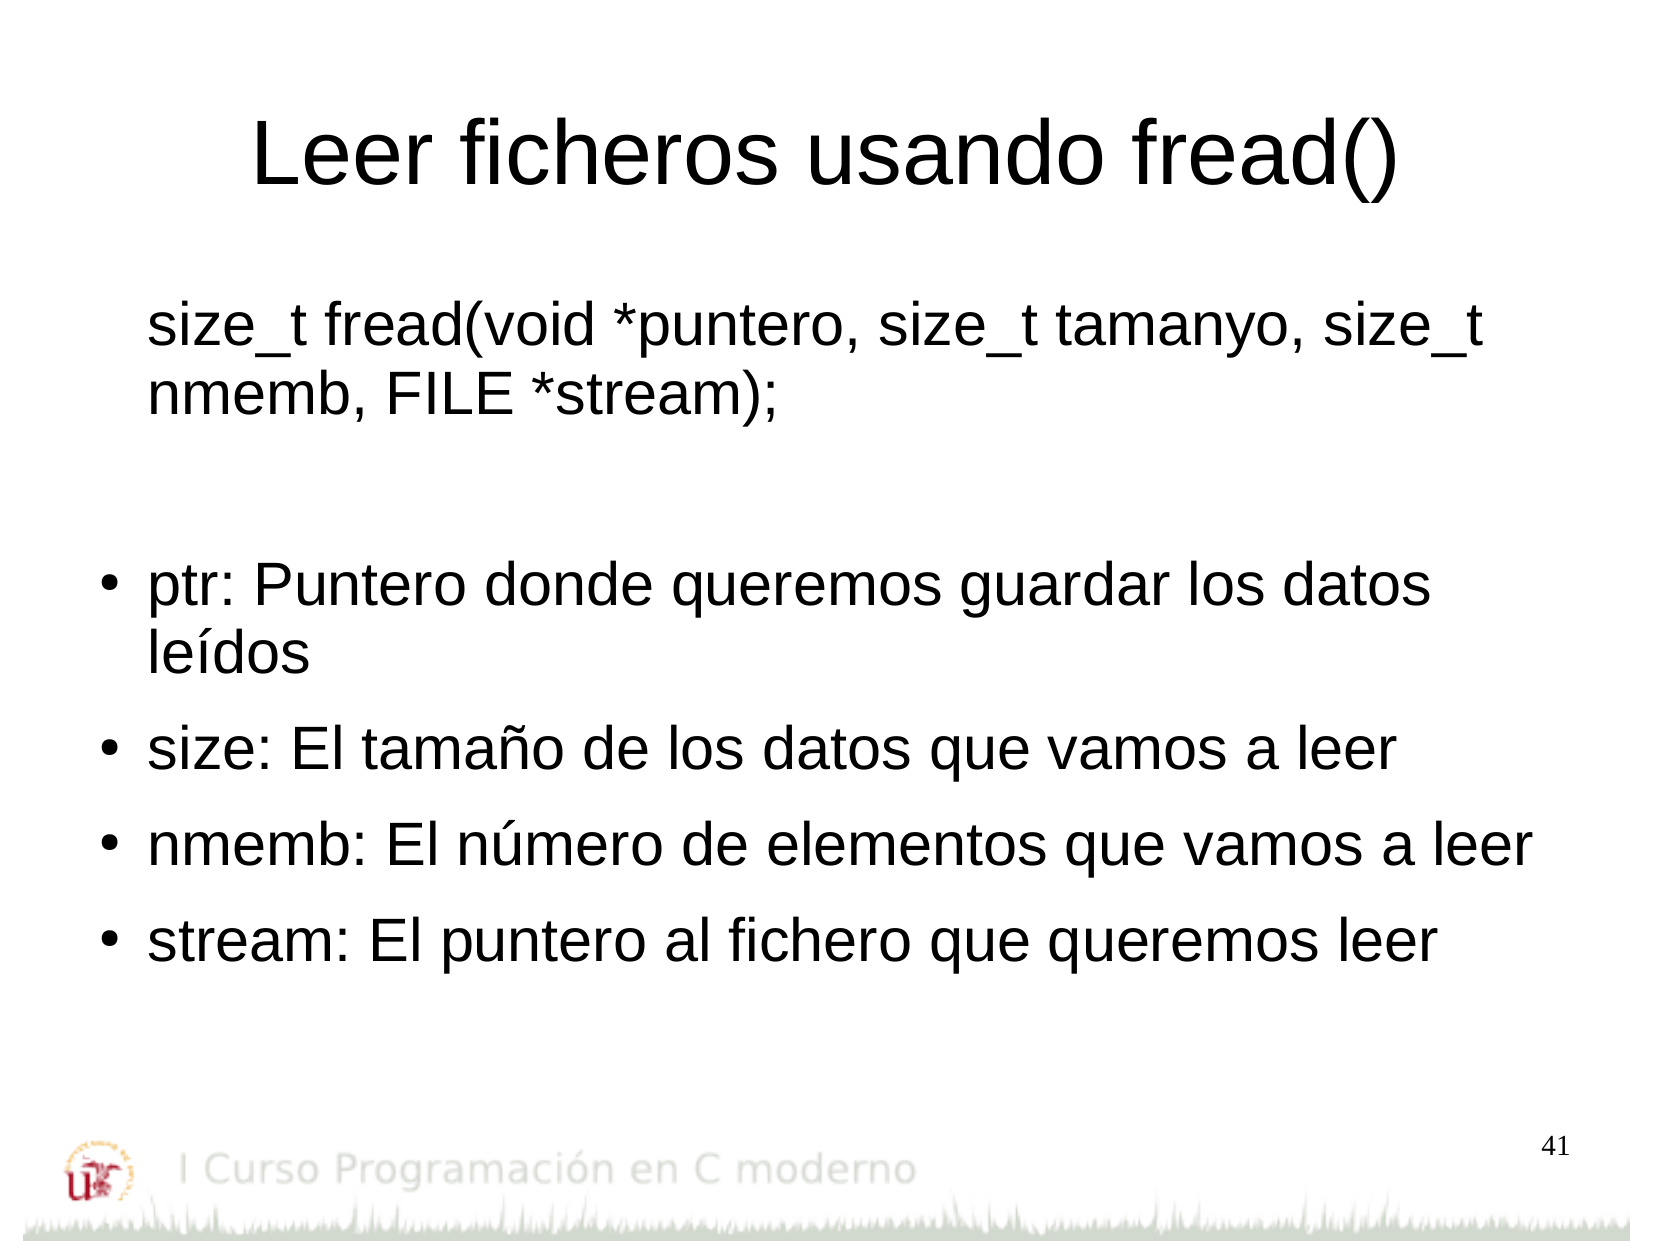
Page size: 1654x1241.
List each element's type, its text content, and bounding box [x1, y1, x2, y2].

picture [23, 1136, 1630, 1241]
list size_t fread(void *puntero, size_t tamanyo, size_t nmemb, FILE *stream); ptr: Puntero donde queremos guardar los datos leídos size: El tamaño de los datos que vamos a leer nmemb: El número de elementos que vamos a leer stream: El puntero al fichero que queremos leer [82, 290, 1538, 1010]
title Leer ficheros usando fread() [82, 49, 1571, 257]
